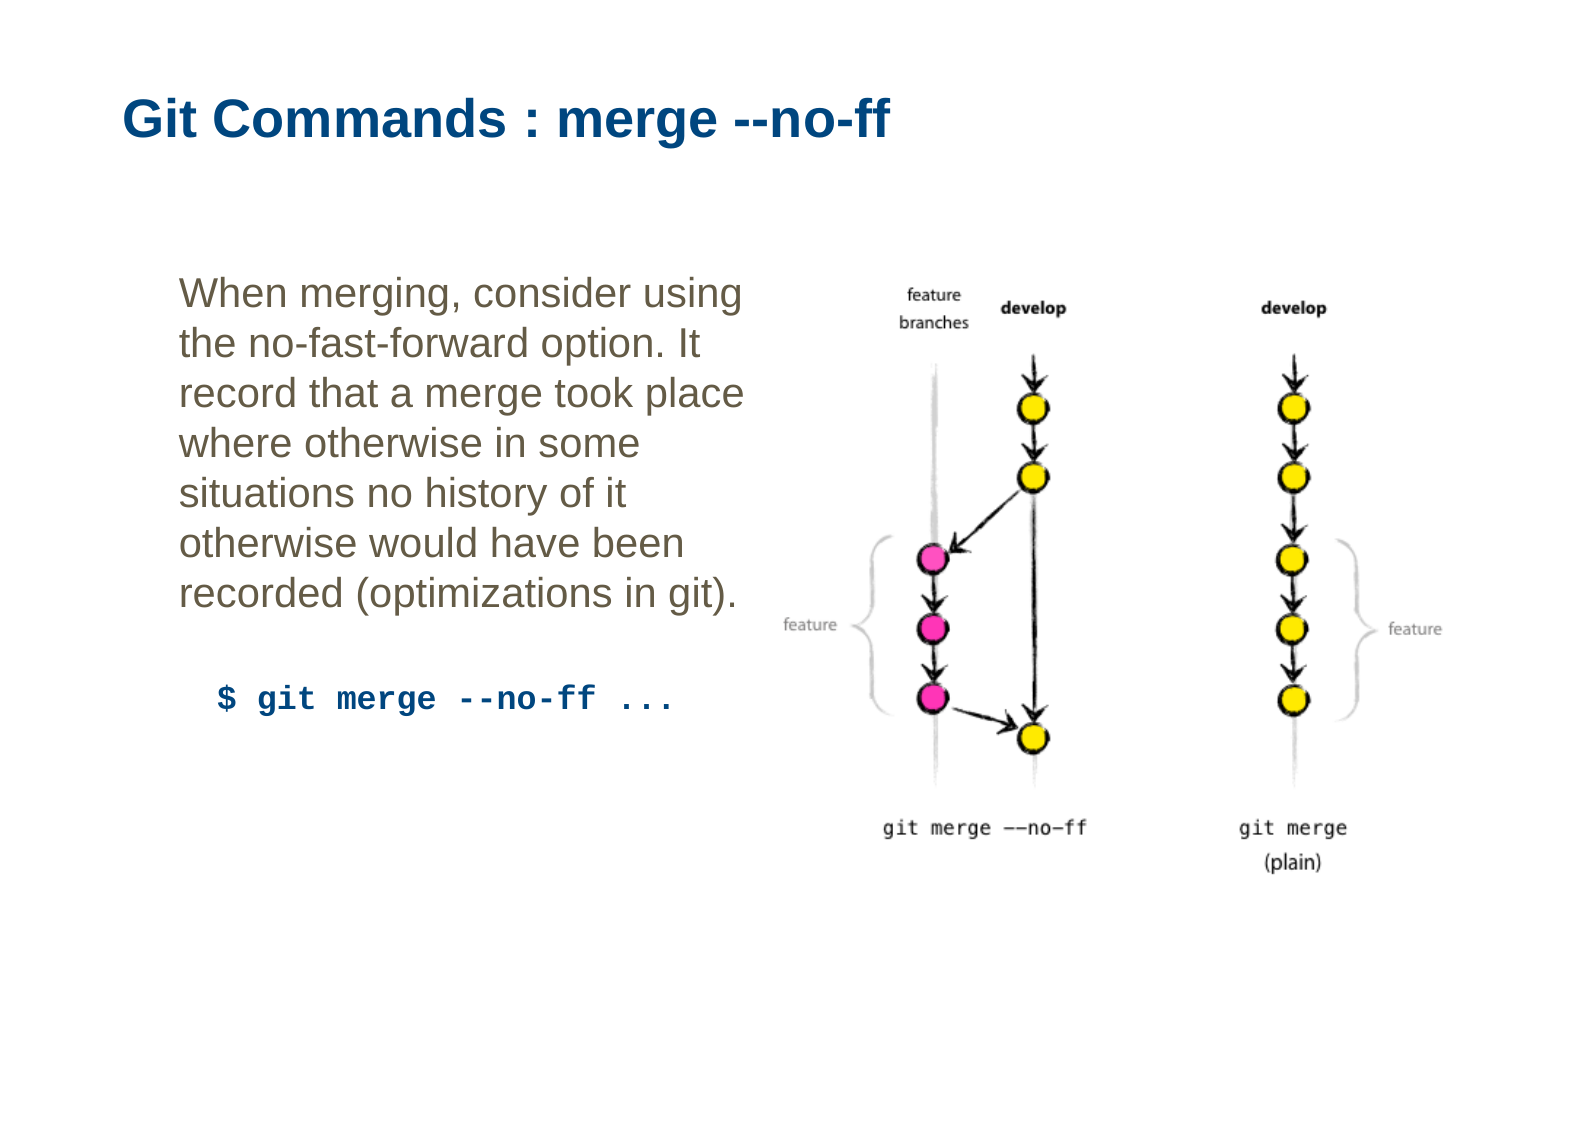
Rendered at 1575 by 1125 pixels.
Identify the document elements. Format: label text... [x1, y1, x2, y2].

list When merging, consider using the no-fast-forward option. It record that a merge took place where otherwise in some situations no history of it otherwise would have been recorded (optimizations in git). $ git merge --no-ff ... [122, 265, 748, 941]
picture [772, 279, 1447, 883]
title Git Commands : merge --no-ff [122, 76, 1541, 157]
